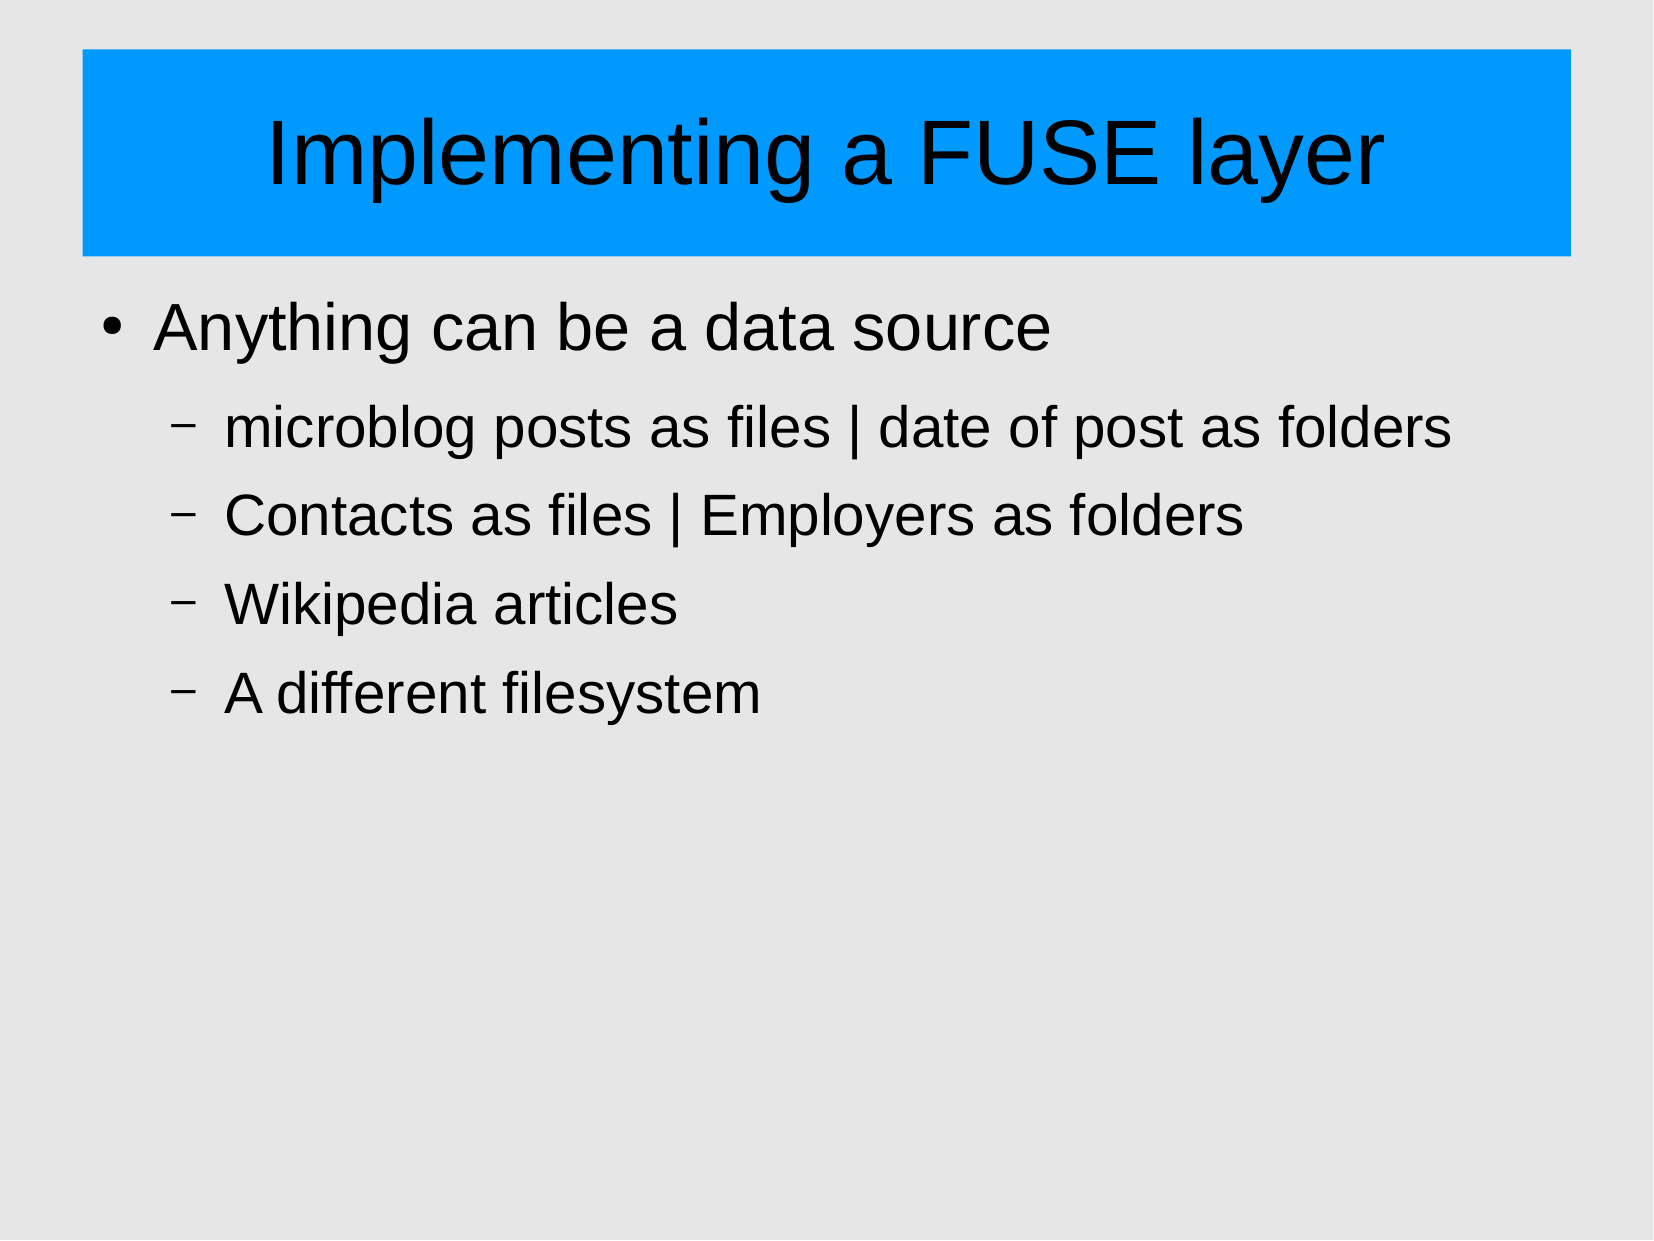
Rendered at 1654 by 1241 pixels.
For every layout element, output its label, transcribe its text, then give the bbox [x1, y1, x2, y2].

list Anything can be a data source microblog posts as files | date of post as folders Contacts as files | Employers as folders Wikipedia articles A different filesystem [82, 290, 1571, 1010]
title Implementing a FUSE layer [82, 49, 1571, 257]
